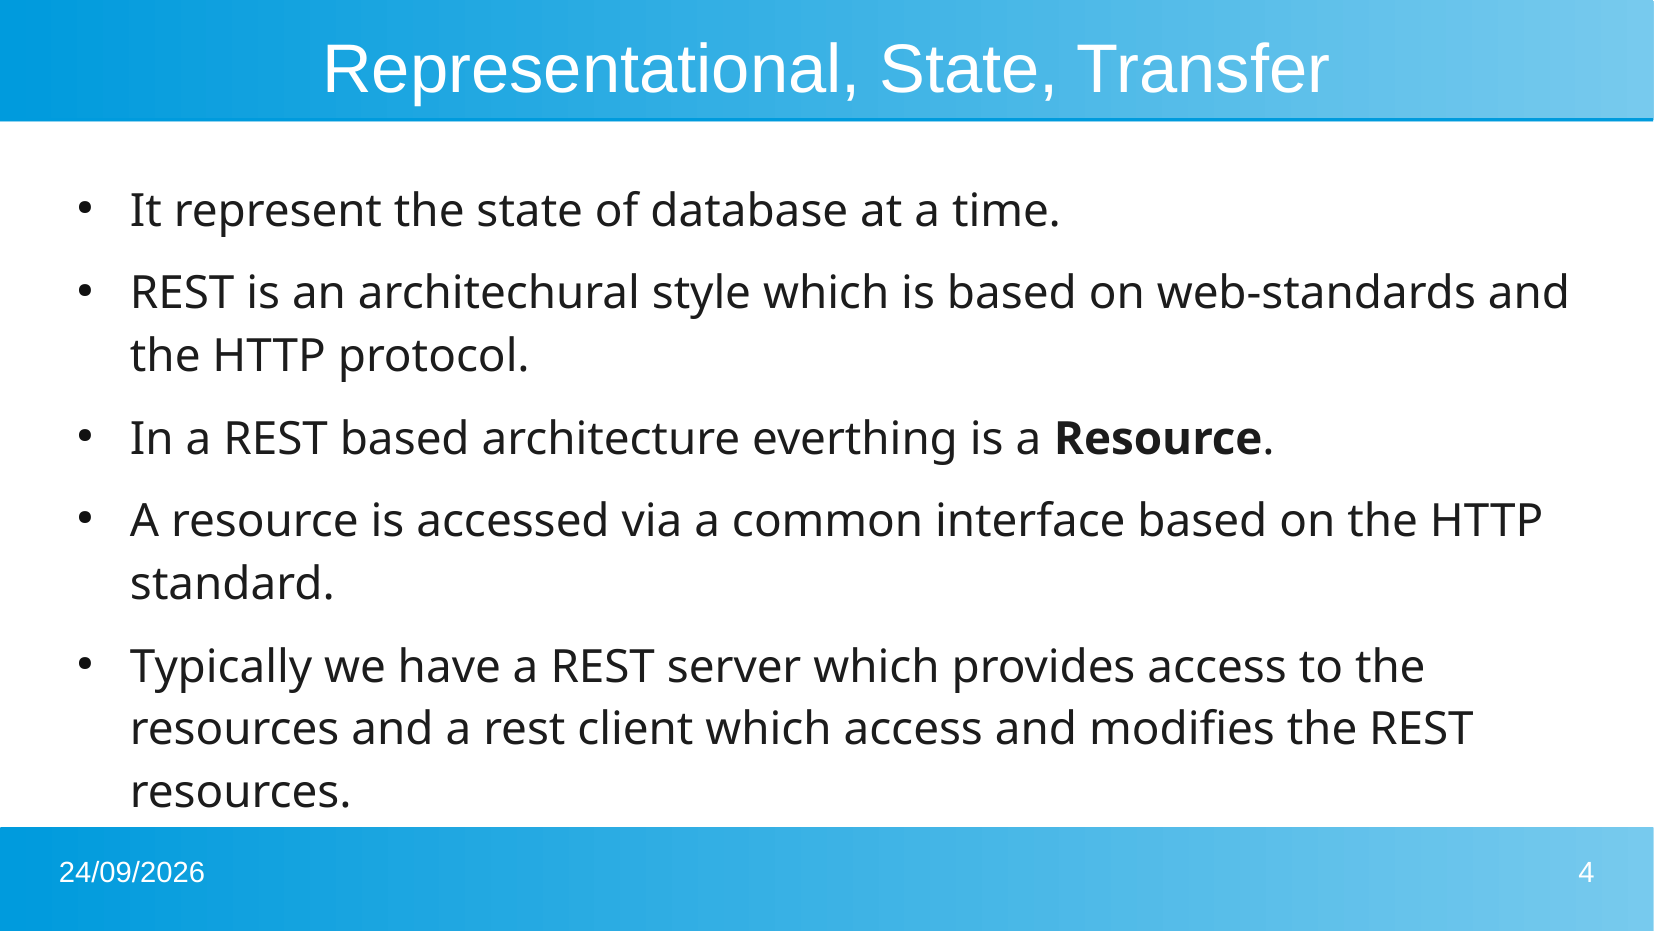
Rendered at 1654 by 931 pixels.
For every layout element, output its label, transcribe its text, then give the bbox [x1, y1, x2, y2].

title Representational, State, Transfer [59, 29, 1595, 108]
list It represent the state of database at a time. REST is an architechural style which is based on web-standards and the HTTP protocol. In a REST based architecture everthing is a Resource. A resource is accessed via a common interface based on the HTTP standard. Typically we have a REST server which provides access to the resources and a rest client which access and modifies the REST resources. [59, 177, 1595, 768]
